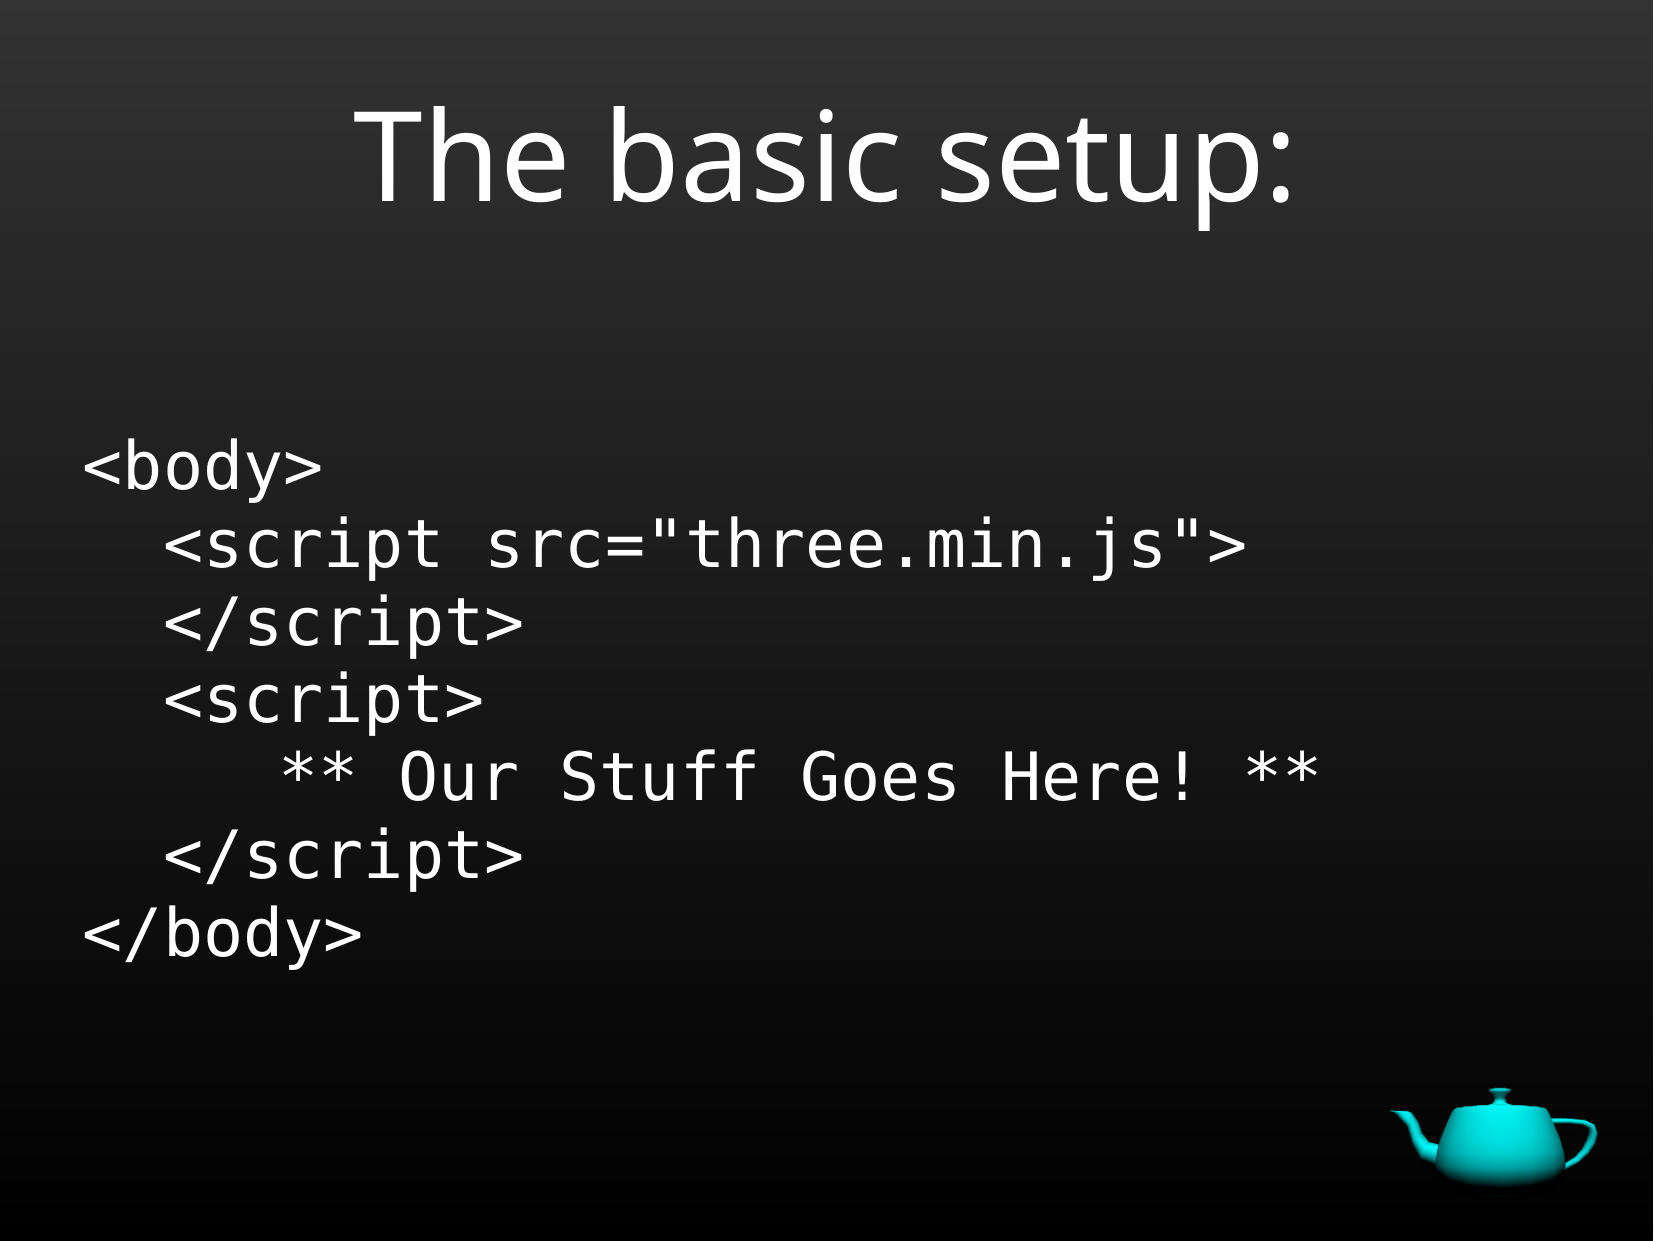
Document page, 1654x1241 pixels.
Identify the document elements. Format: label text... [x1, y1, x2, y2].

picture [1387, 1085, 1600, 1201]
title The basic setup: [82, 56, 1571, 250]
subtitle <body> <script src="three.min.js"> </script> <script> ** Our Stuff Goes Here! ** </script> </body> [82, 297, 1571, 1102]
